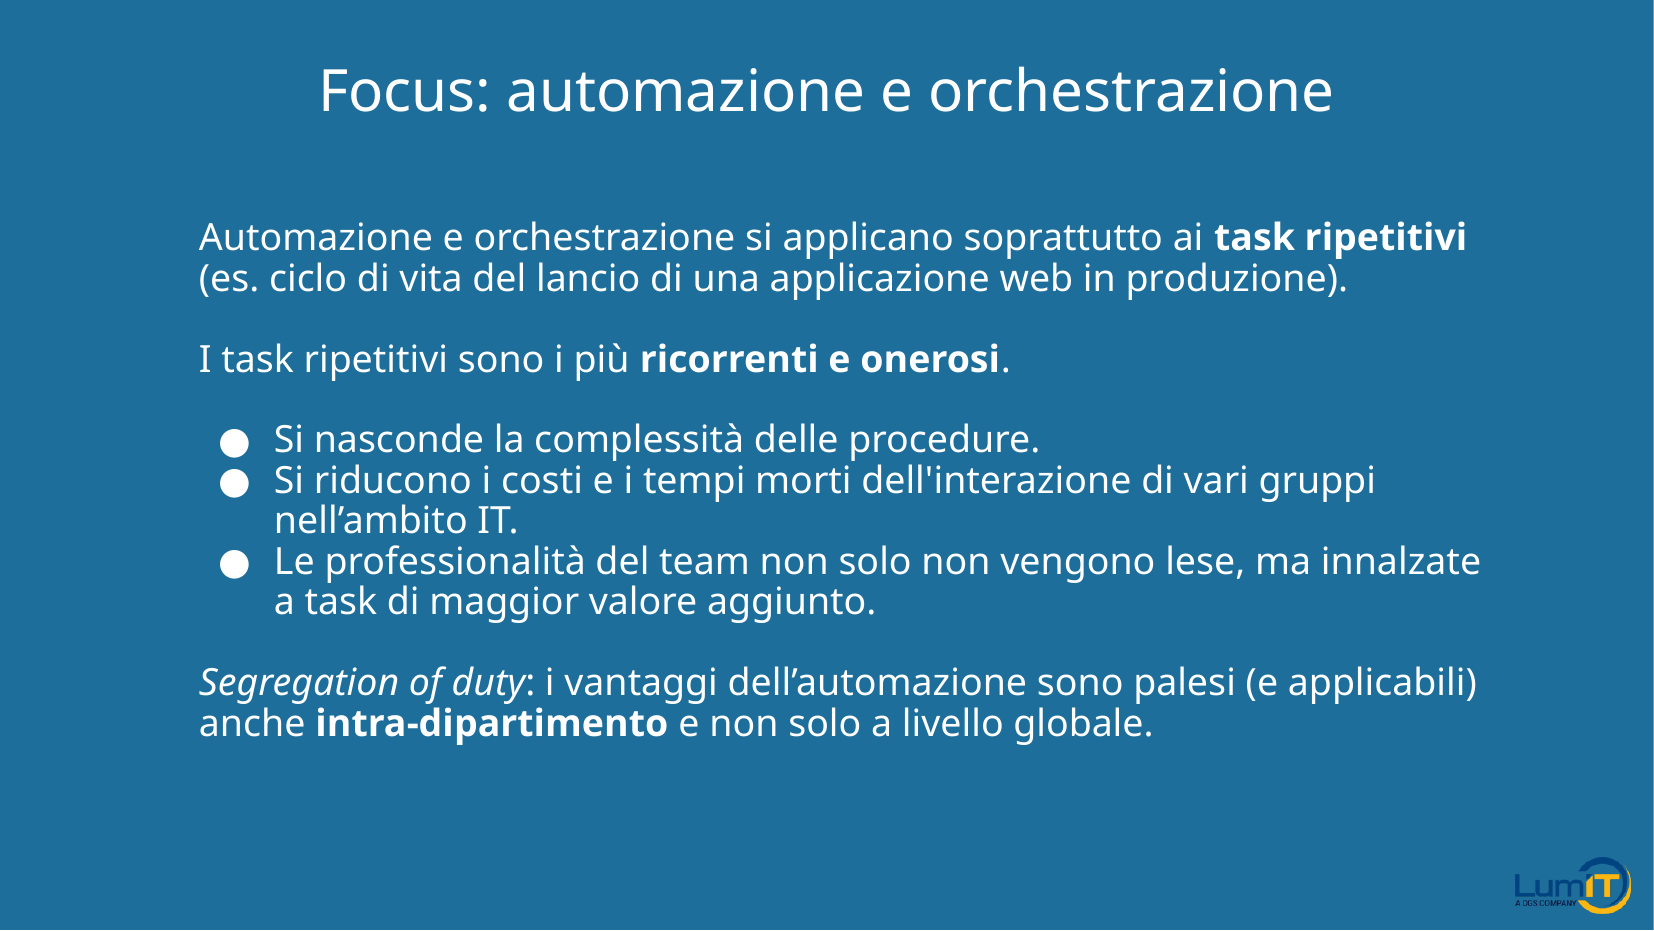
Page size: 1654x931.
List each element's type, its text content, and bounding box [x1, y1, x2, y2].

text_box Automazione e orchestrazione si applicano soprattutto ai task ripetitivi (es. ciclo di vita del lancio di una applicazione web in produzione). I task ripetitivi sono i più ricorrenti e onerosi. Si nasconde la complessità delle procedure. Si riducono i costi e i tempi morti dell'interazione di vari gruppi nell’ambito IT. Le professionalità del team non solo non vengono lese, ma innalzate a task di maggior valore aggiunto. Segregation of duty: i vantaggi dell’automazione sono palesi (e applicabili) anche intra-dipartimento e non solo a livello globale. [158, 198, 1530, 810]
picture [1515, 857, 1631, 914]
text_box Focus: automazione e orchestrazione [123, 37, 1529, 149]
